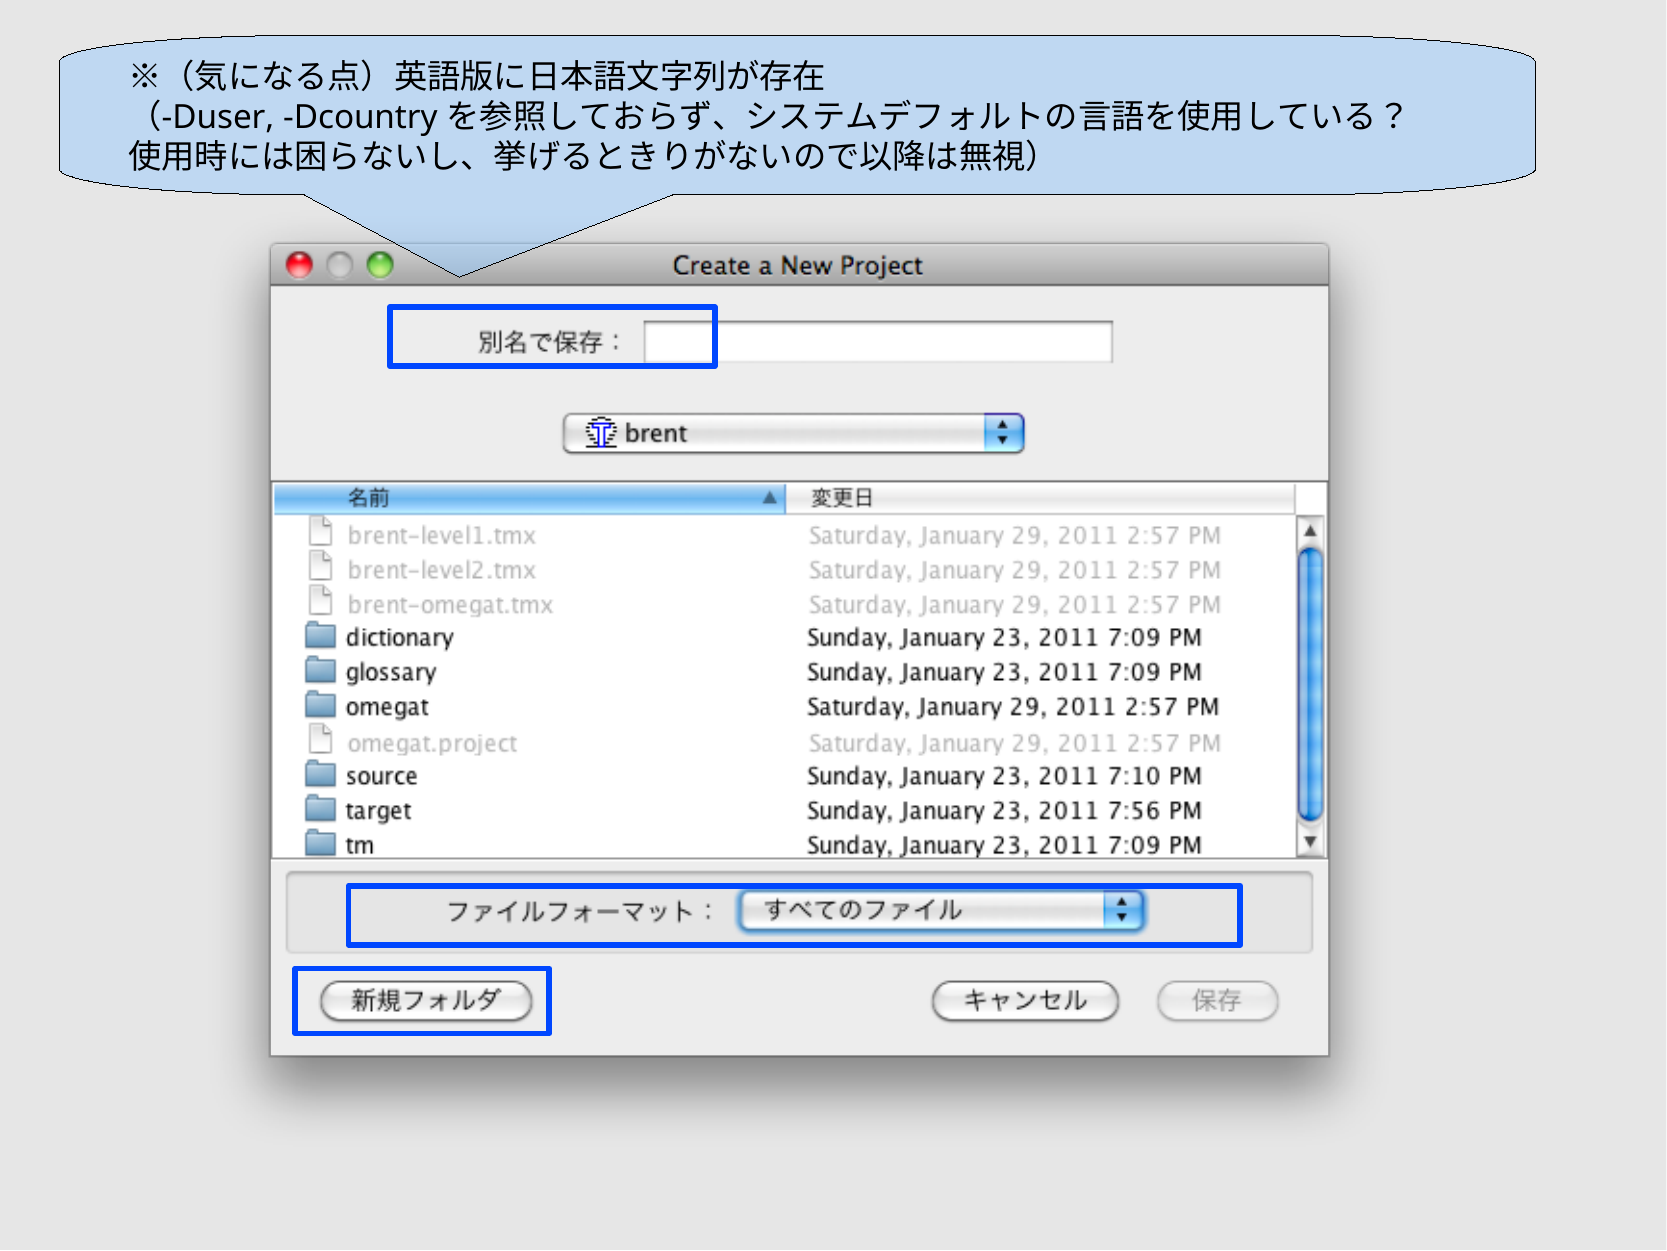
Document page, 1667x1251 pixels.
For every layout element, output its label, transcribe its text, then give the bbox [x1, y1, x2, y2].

text_box ※（気になる点）英語版に日本語文字列が存在 （-Duser, -Dcountry を参照しておらず、システムデフォルトの言語を使用している？ 使用時には困らないし、挙げるときりがないので以降は無視） [59, 35, 1536, 278]
picture [194, 196, 1406, 1162]
